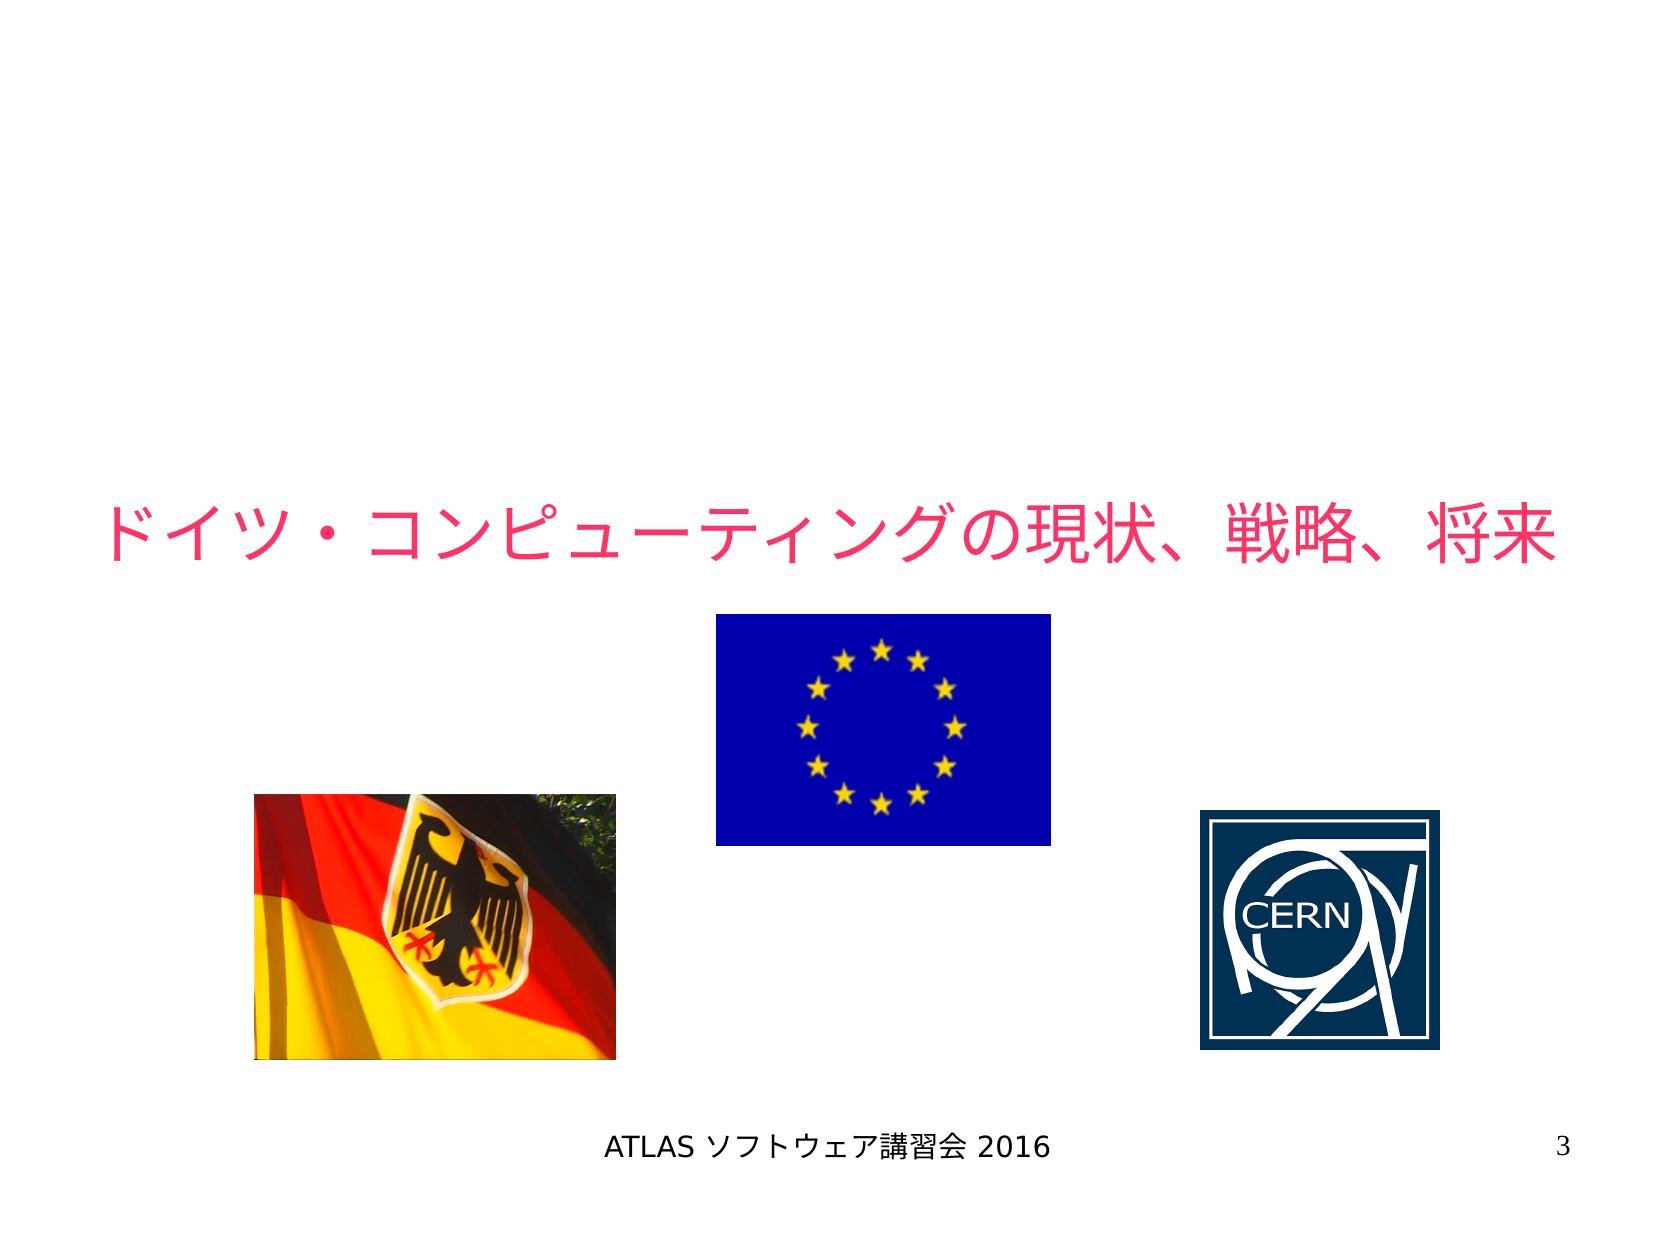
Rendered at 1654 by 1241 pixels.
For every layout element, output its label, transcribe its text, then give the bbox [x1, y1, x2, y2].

picture [1200, 810, 1440, 1051]
subtitle ドイツ・コンピューティングの現状、戦略、将来 [82, 49, 1571, 1010]
picture [254, 794, 616, 1060]
picture [716, 614, 1051, 846]
